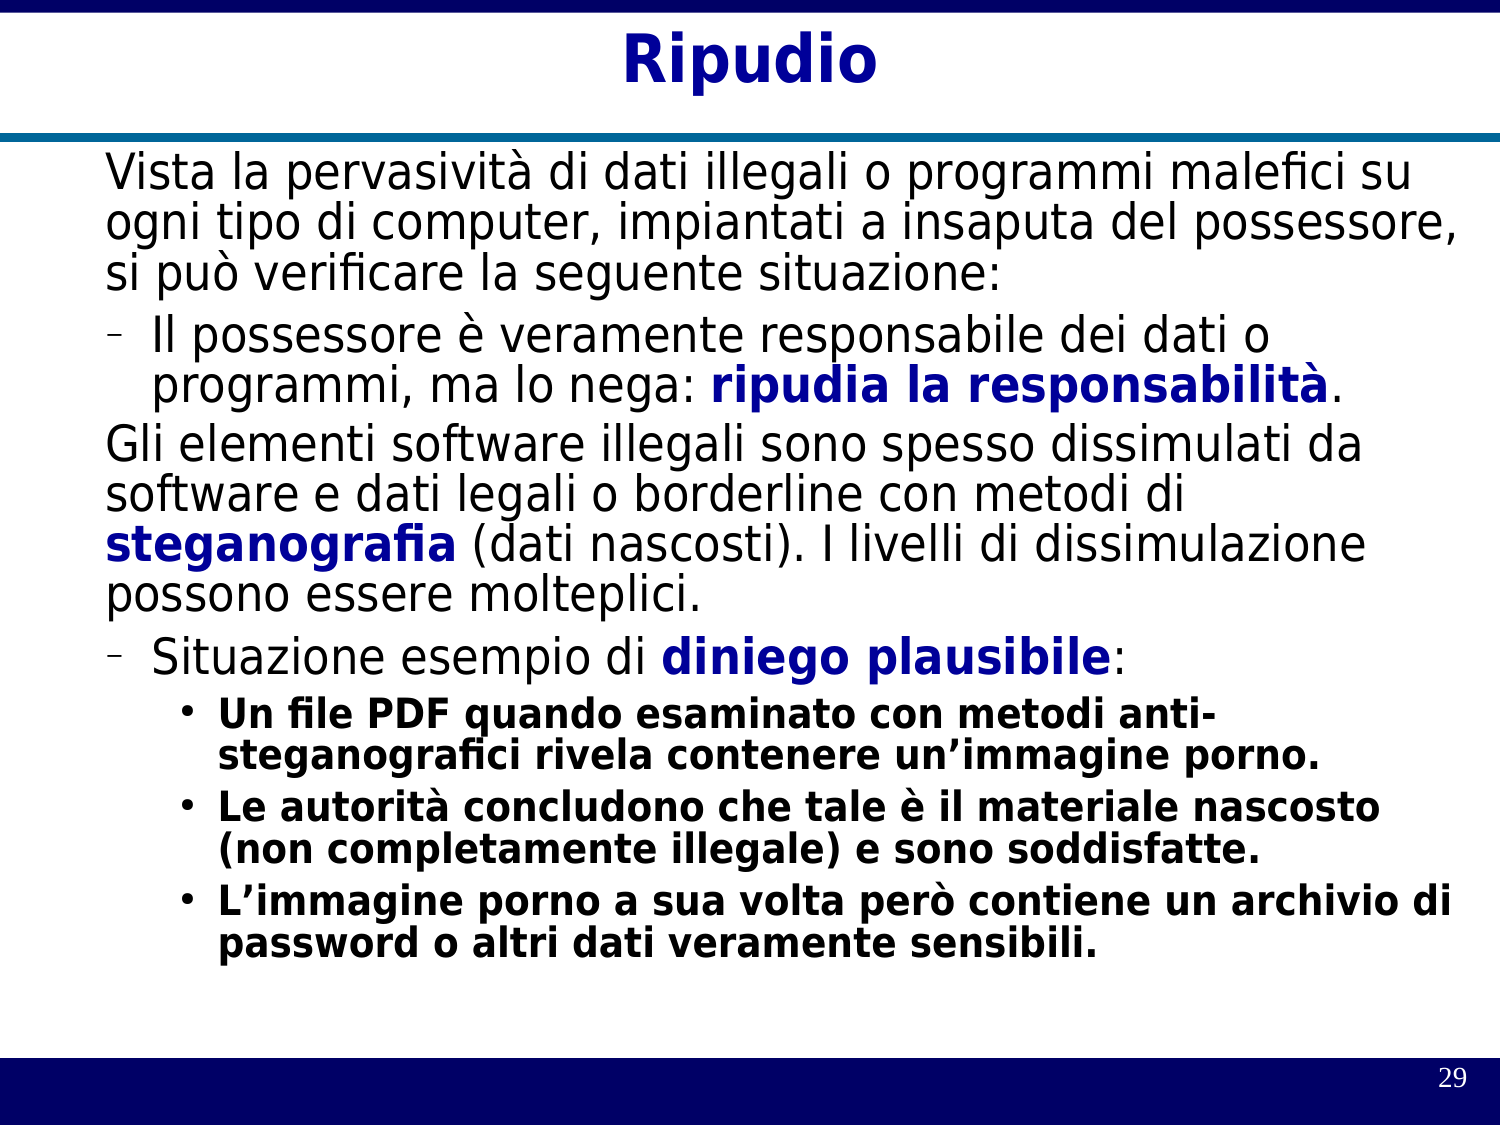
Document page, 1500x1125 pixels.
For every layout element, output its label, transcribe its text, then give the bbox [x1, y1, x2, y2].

list Vista la pervasività di dati illegali o programmi malefici su ogni tipo di computer, impiantati a insaputa del possessore, si può verificare la seguente situazione: Il possessore è veramente responsabile dei dati o programmi, ma lo nega: ripudia la responsabilità. Gli elementi software illegali sono spesso dissimulati da software e dati legali o borderline con metodi di steganografia (dati nascosti). I livelli di dissimulazione possono essere molteplici. Situazione esempio di diniego plausibile: Un file PDF quando esaminato con metodi anti-steganografici rivela contenere un’immagine porno. Le autorità concludono che tale è il materiale nascosto (non completamente illegale) e sono soddisfatte. L’immagine porno a sua volta però contiene un archivio di password o altri dati veramente sensibili. [30, 149, 1471, 1021]
title Ripudio [30, 0, 1471, 126]
